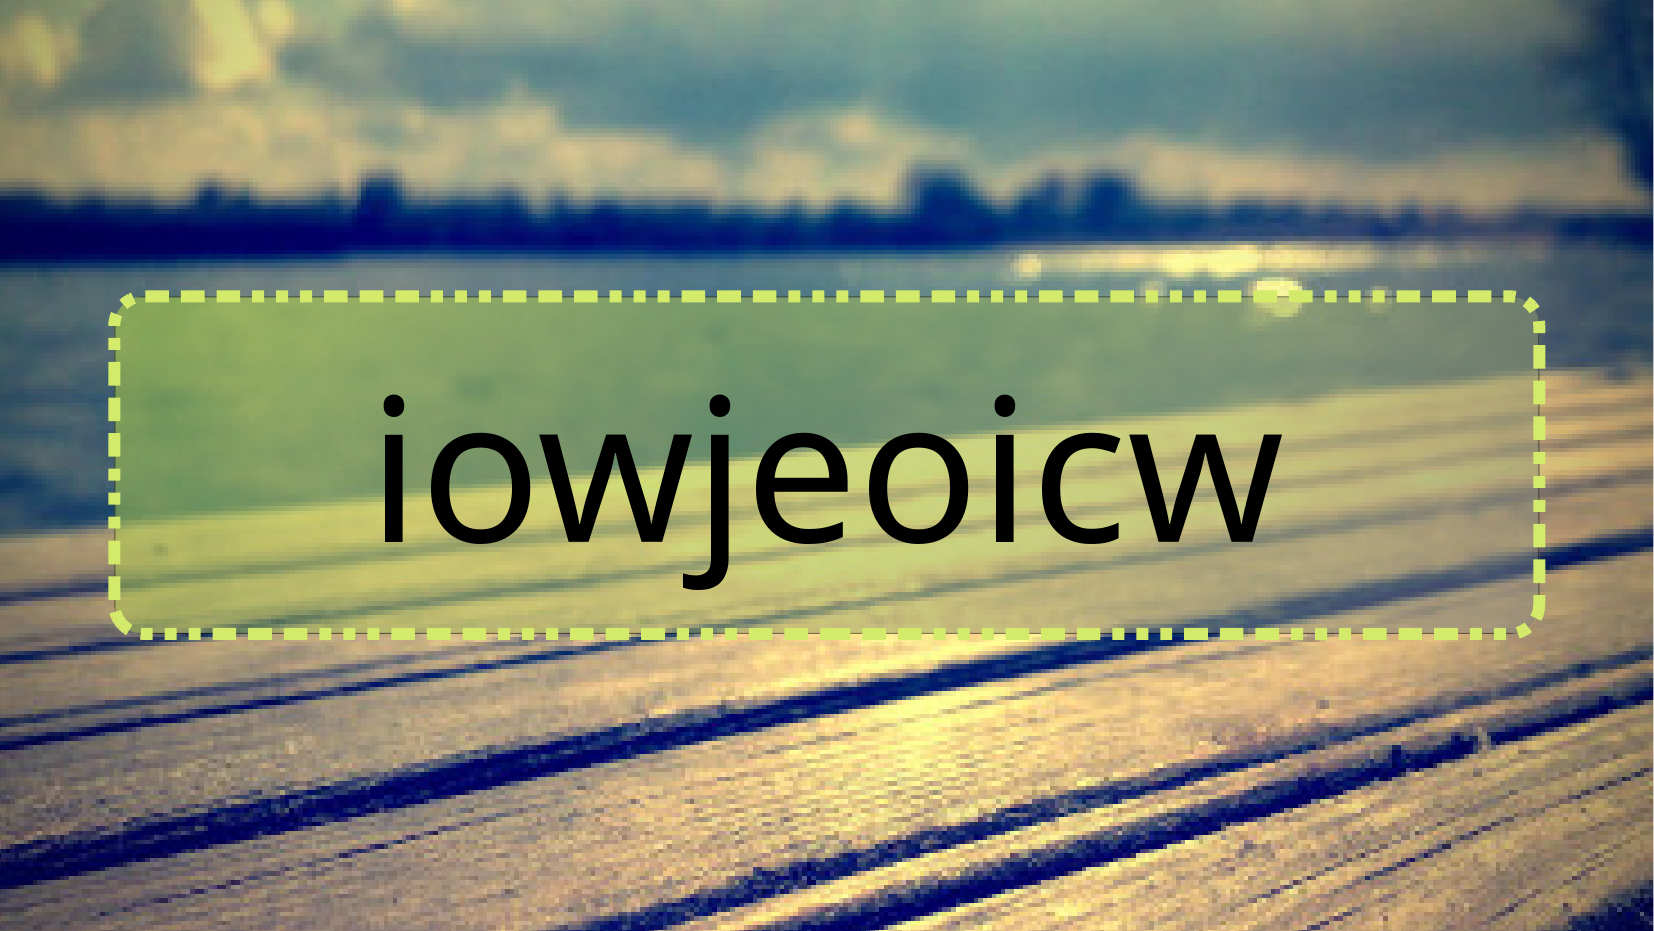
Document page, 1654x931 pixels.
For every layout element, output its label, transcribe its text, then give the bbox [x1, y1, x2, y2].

picture [0, 0, 1654, 931]
text_box iowjeoicw [114, 296, 1540, 634]
